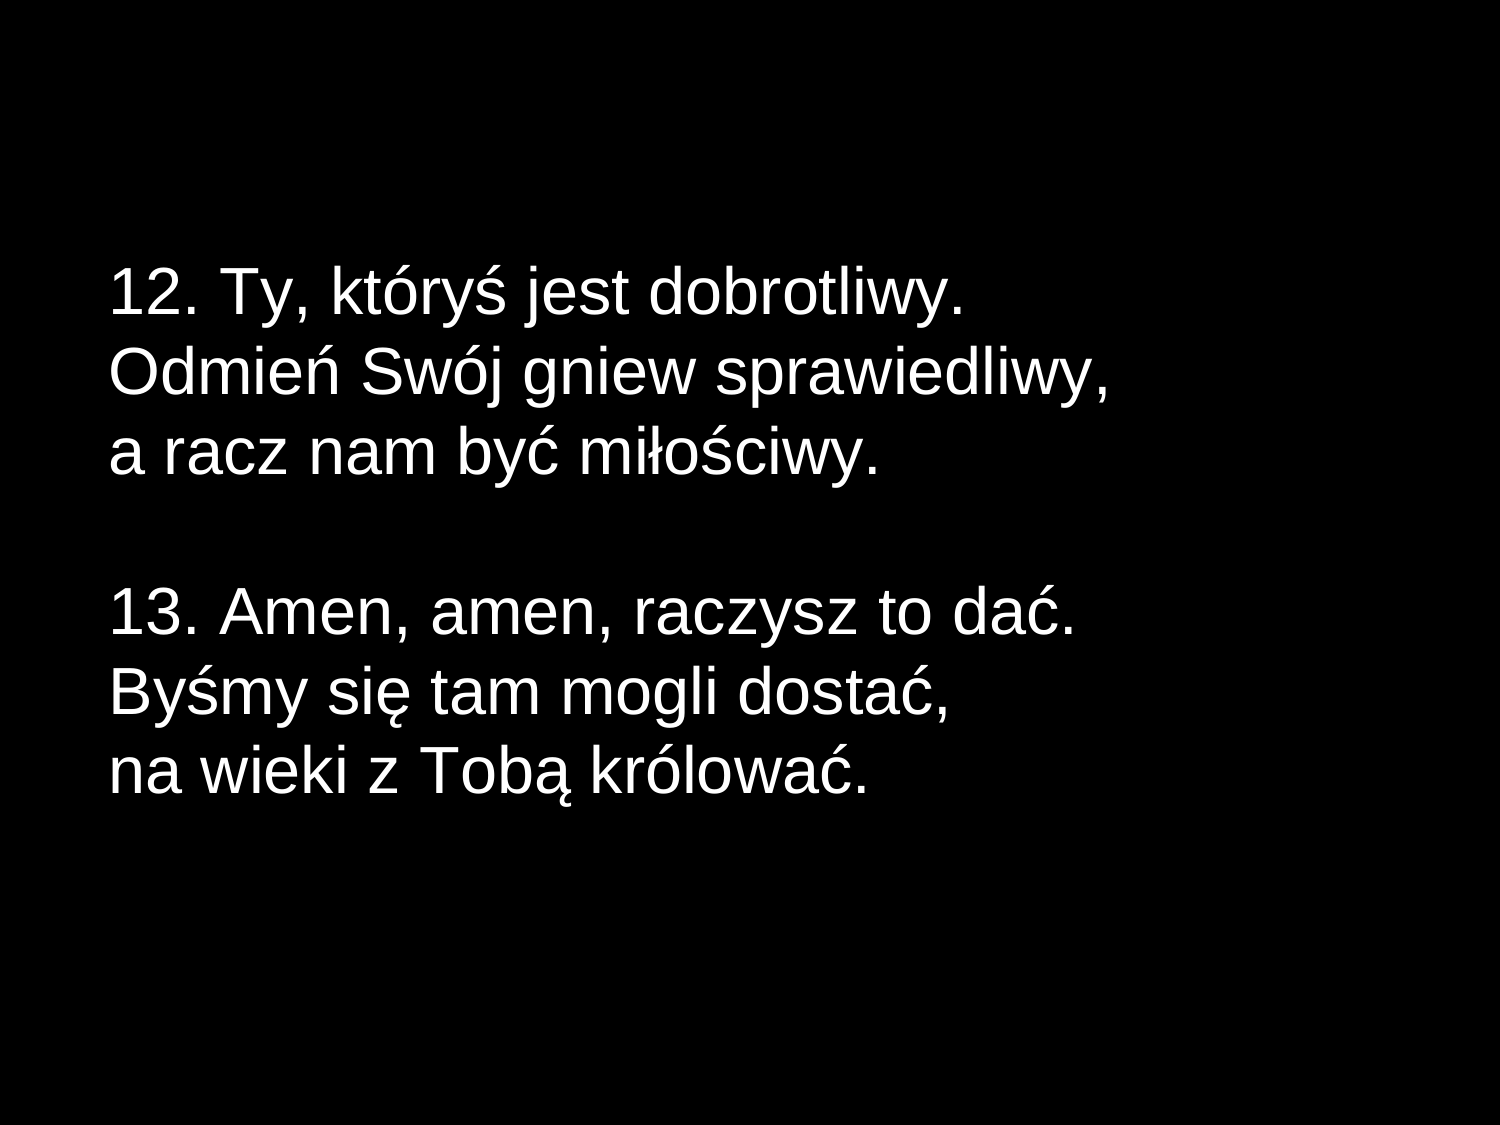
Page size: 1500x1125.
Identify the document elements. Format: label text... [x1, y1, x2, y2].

text_box 12. Ty, któryś jest dobrotliwy. Odmień Swój gniew sprawiedliwy, a racz nam być miłościwy. 13. Amen, amen, raczysz to dać. Byśmy się tam mogli dostać, na wieki z Tobą królować. [93, 239, 1465, 816]
